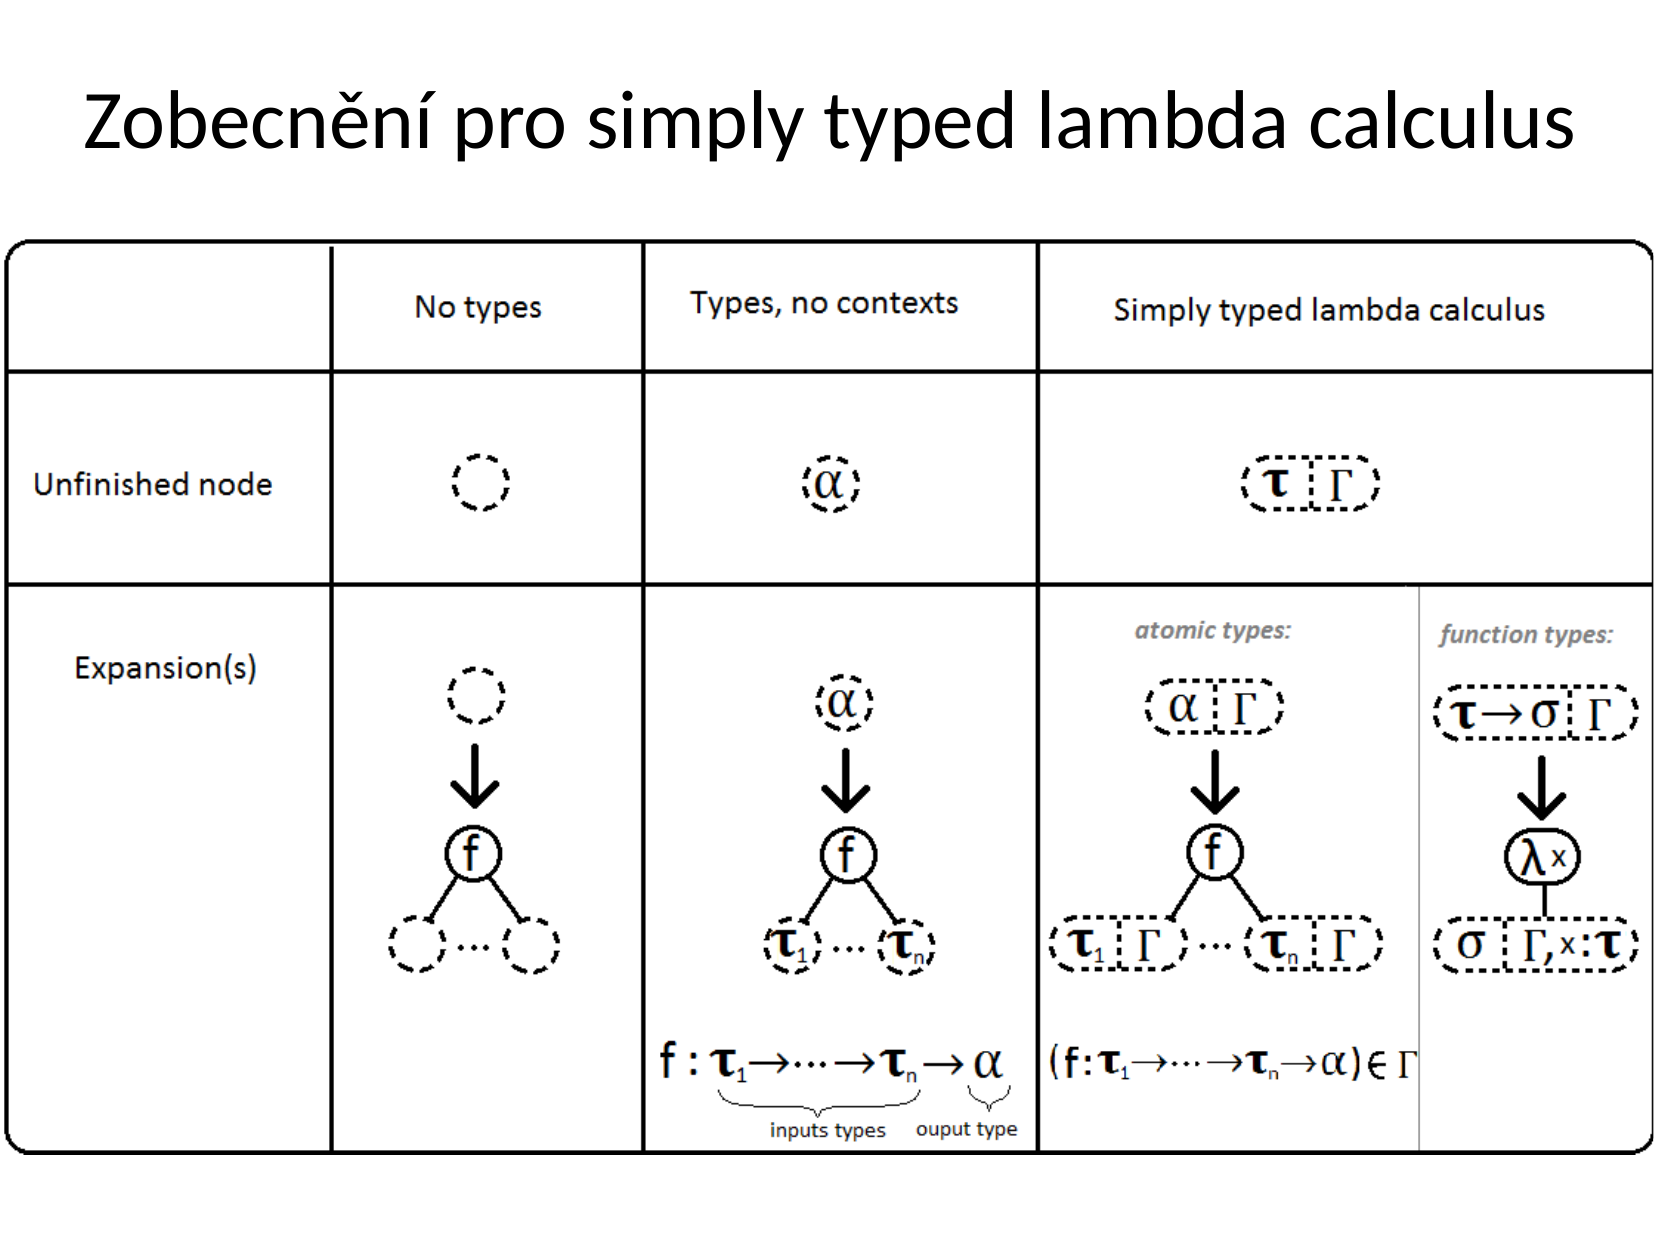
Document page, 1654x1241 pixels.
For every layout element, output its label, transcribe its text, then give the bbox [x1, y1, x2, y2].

title Zobecnění pro simply typed lambda calculus [15, 24, 1646, 232]
picture [3, 238, 1654, 1155]
